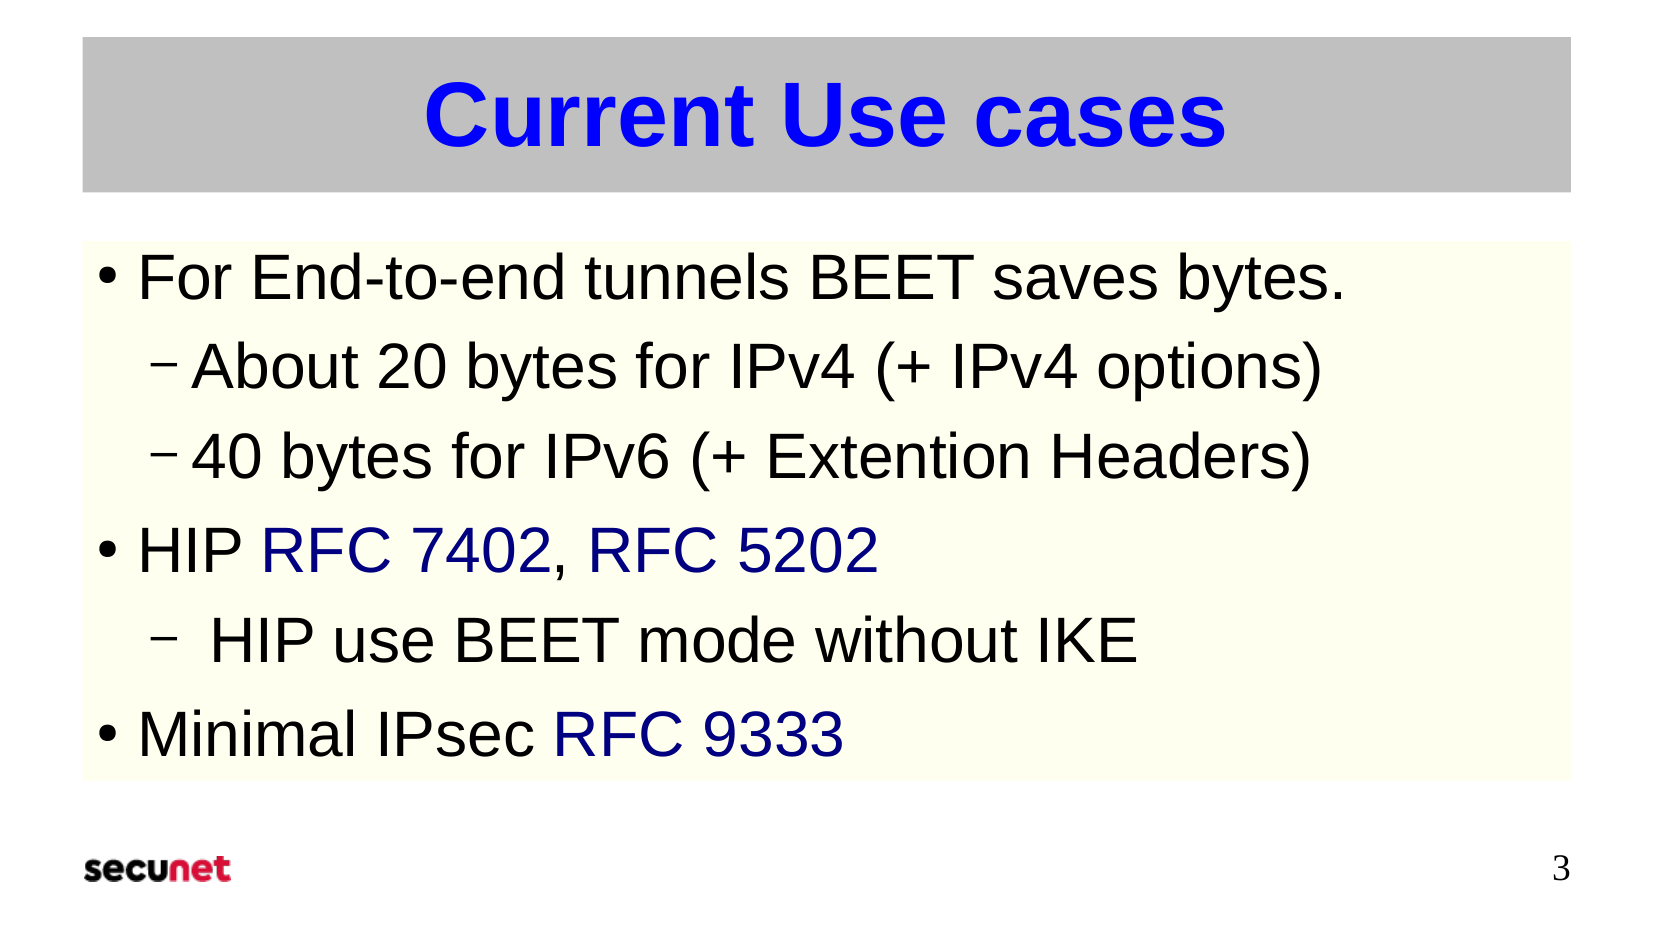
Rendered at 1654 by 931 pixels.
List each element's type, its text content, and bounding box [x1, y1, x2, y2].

picture [84, 856, 231, 882]
title Current Use cases [82, 37, 1571, 193]
list For End-to-end tunnels BEET saves bytes. About 20 bytes for IPv4 (+ IPv4 options) 40 bytes for IPv6 (+ Extention Headers) HIP RFC 7402, RFC 5202 HIP use BEET mode without IKE Minimal IPsec RFC 9333 [82, 241, 1571, 781]
